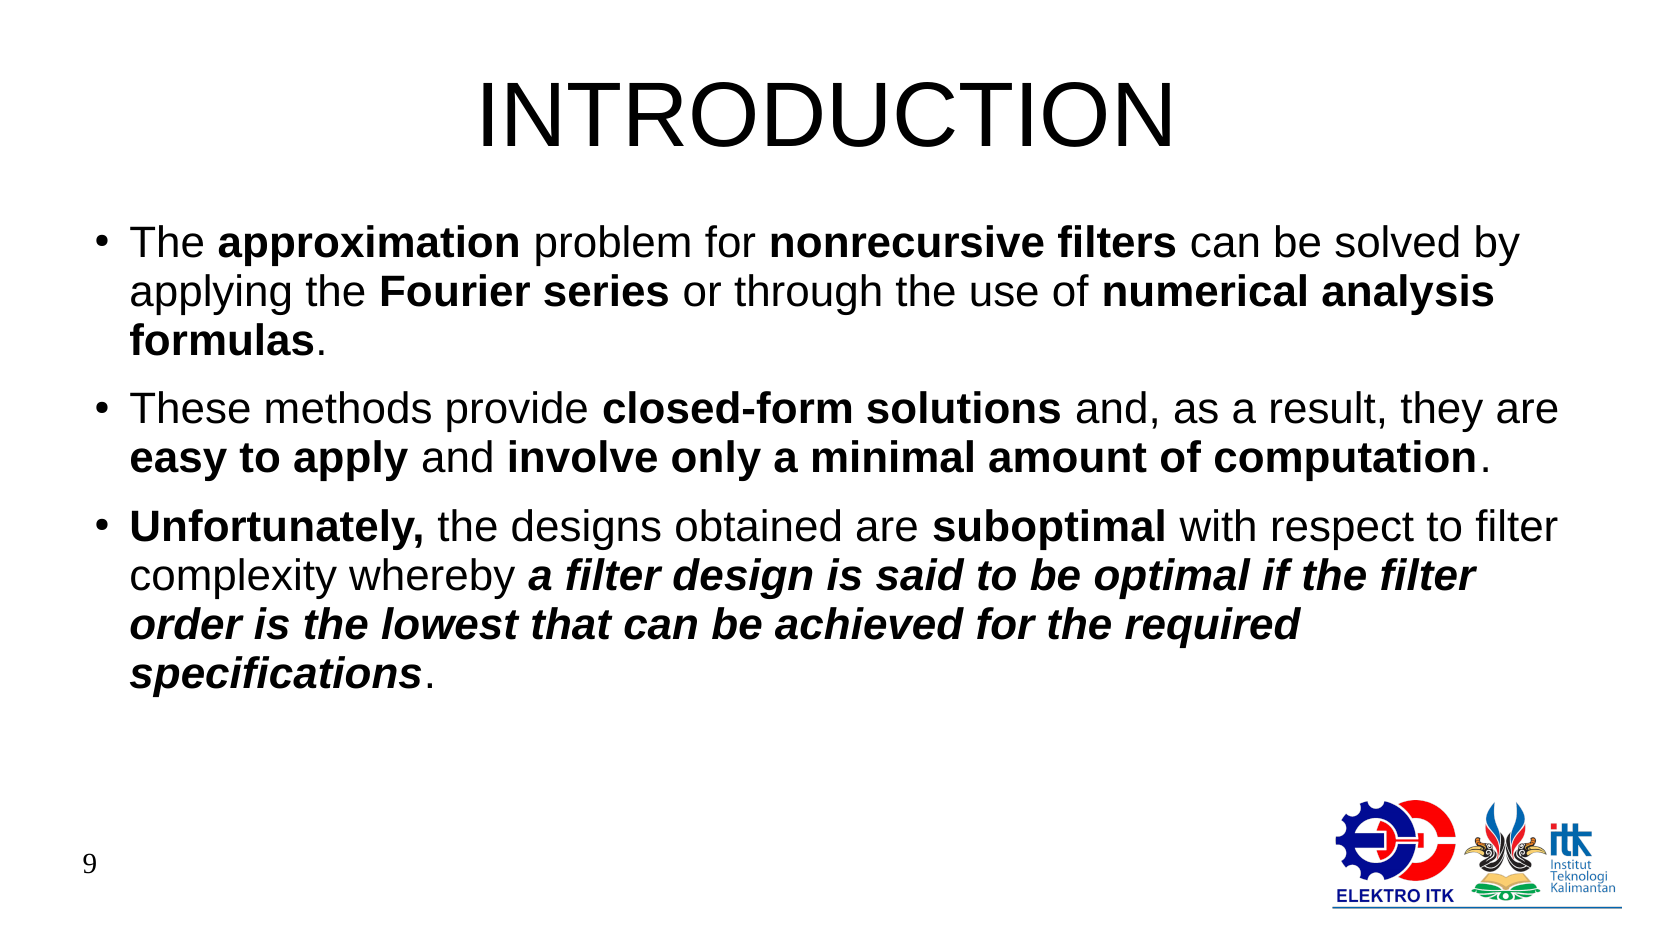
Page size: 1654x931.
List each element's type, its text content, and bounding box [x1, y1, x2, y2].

title INTRODUCTION [82, 37, 1571, 193]
list The approximation problem for nonrecursive ﬁlters can be solved by applying the Fourier series or through the use of numerical analysis formulas. These methods provide closed-form solutions and, as a result, they are easy to apply and involve only a minimal amount of computation. Unfortunately, the designs obtained are suboptimal with respect to ﬁlter complexity whereby a ﬁlter design is said to be optimal if the ﬁlter order is the lowest that can be achieved for the required speciﬁcations. [82, 217, 1571, 758]
picture [1332, 800, 1622, 918]
